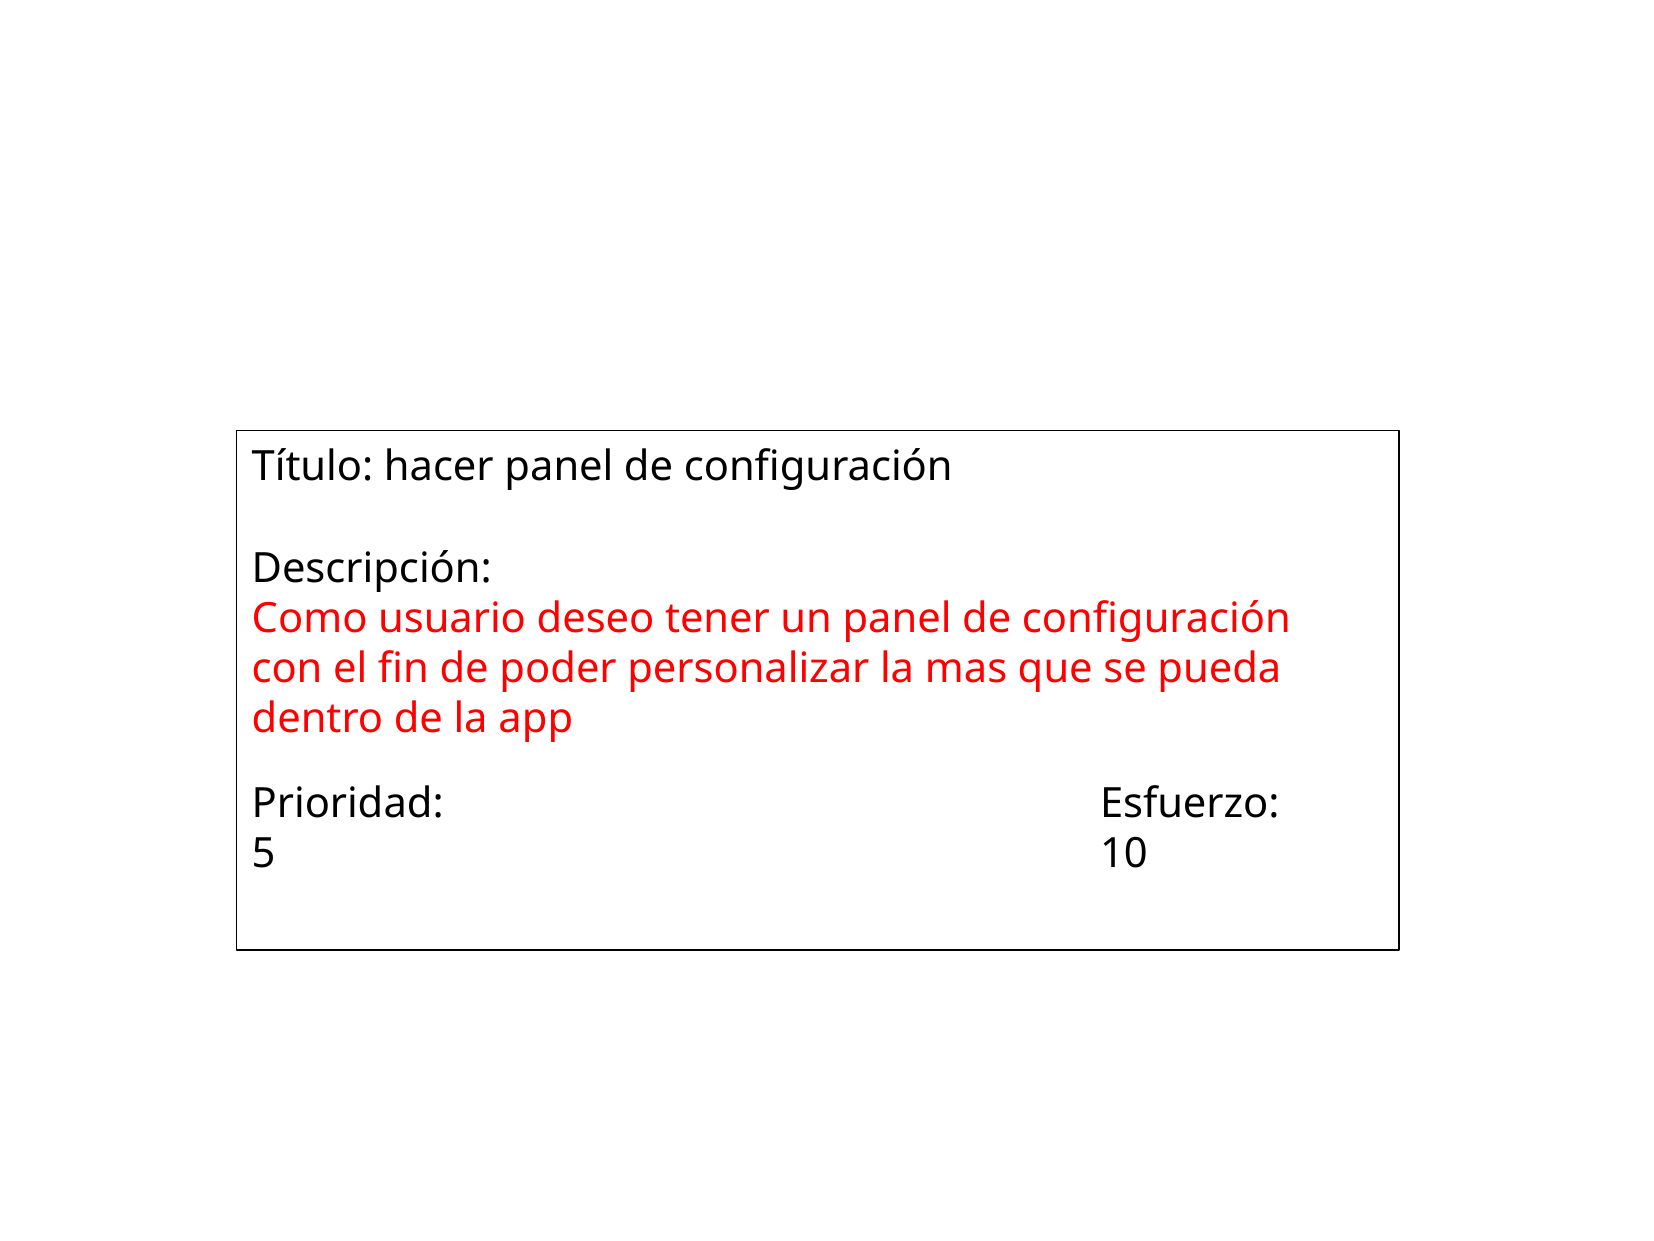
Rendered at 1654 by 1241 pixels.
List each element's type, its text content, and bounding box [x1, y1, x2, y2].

text_box Esfuerzo: 10 [1100, 773, 1337, 876]
text_box Título: hacer panel de configuración Descripción: Como usuario deseo tener un panel de configuración con el fin de poder personalizar la mas que se pueda dentro de la app [251, 436, 1344, 741]
text_box Prioridad: 5 [251, 773, 446, 876]
